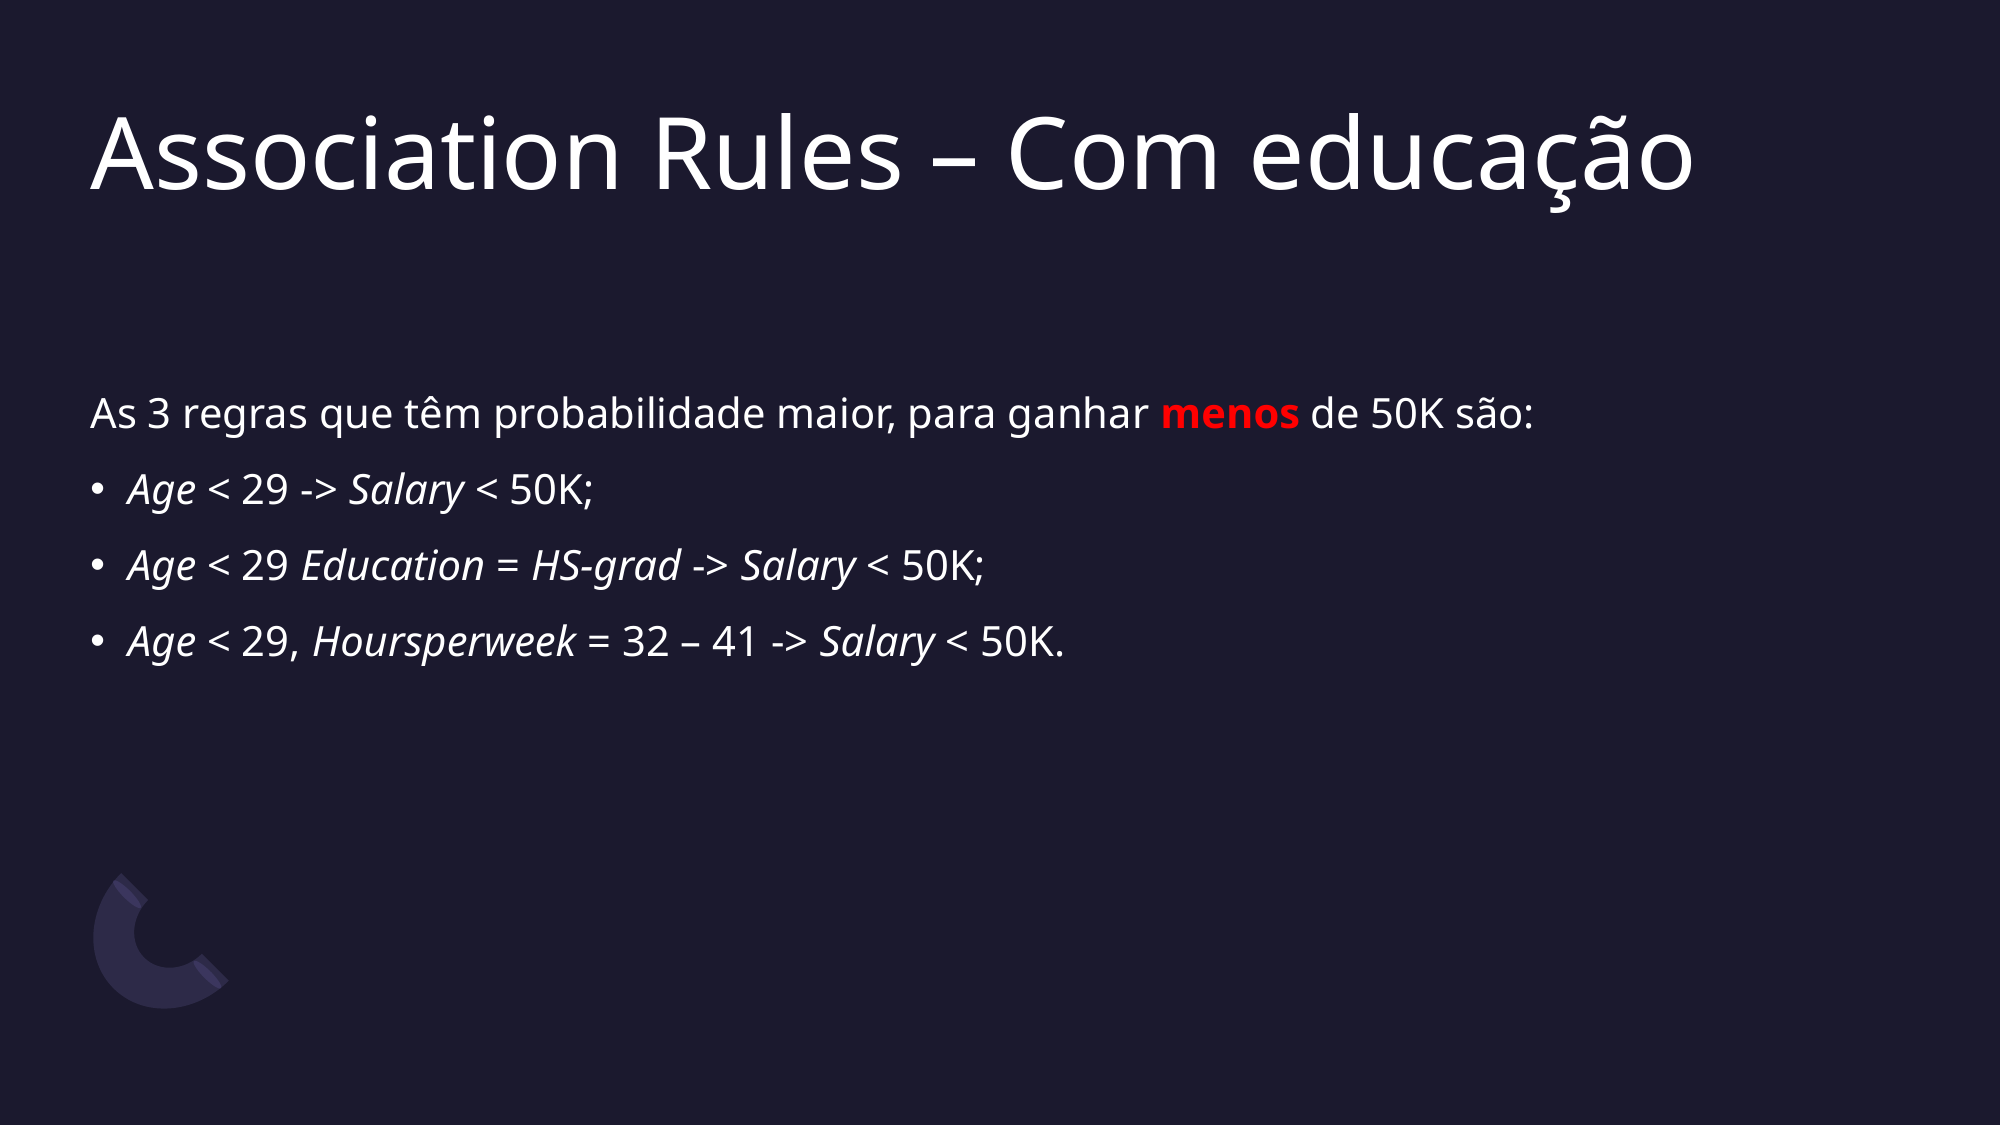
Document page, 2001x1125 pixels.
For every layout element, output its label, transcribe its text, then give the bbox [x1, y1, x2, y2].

title Association Rules – Com educação [90, 90, 1910, 309]
list As 3 regras que têm probabilidade maior, para ganhar menos de 50K são: Age < 29 -> Salary < 50K; Age < 29 Education = HS-grad -> Salary < 50K; Age < 29, Hoursperweek = 32 – 41 -> Salary < 50K. [90, 382, 1910, 1035]
